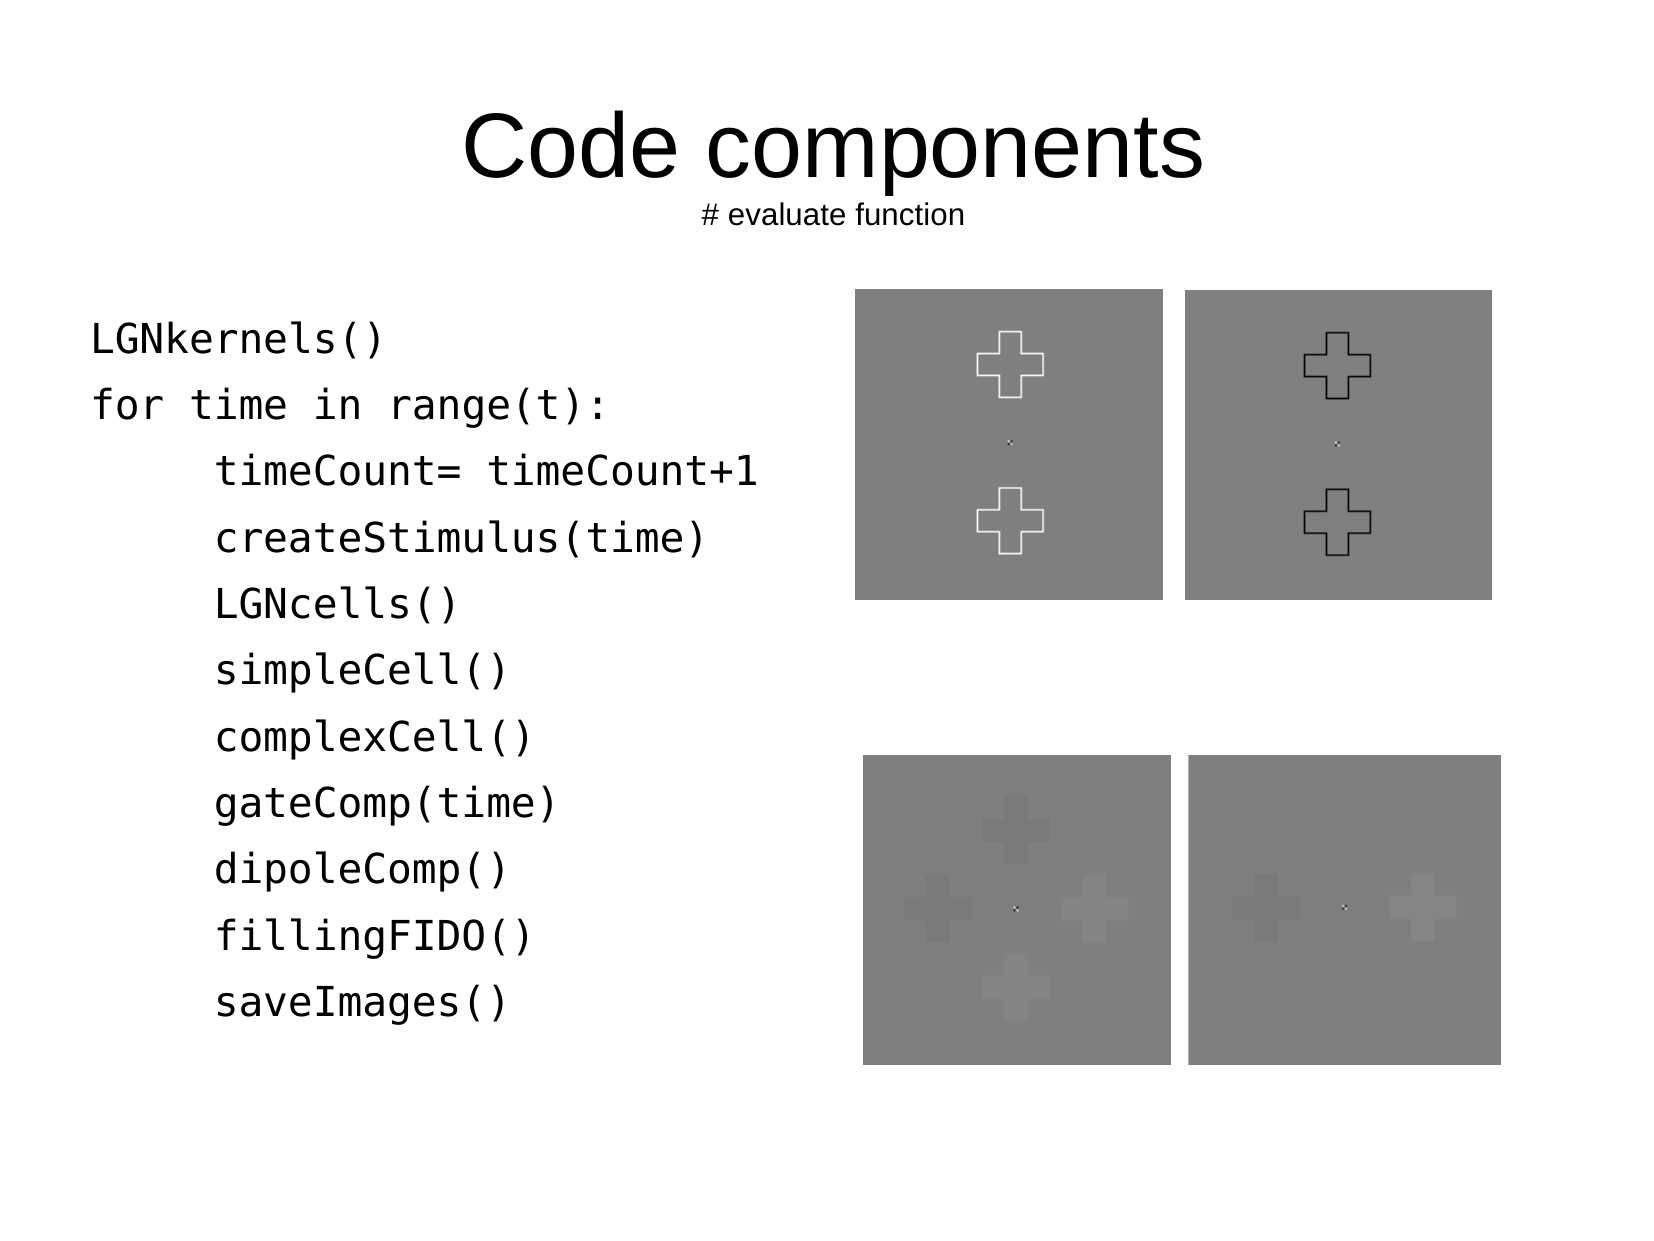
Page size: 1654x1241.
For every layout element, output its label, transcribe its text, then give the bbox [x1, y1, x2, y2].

list LGNkernels() for time in range(t): timeCount= timeCount+1 createStimulus(time) LGNcells() simpleCell() complexCell() gateComp(time) dipoleComp() fillingFIDO() saveImages() [90, 315, 796, 1035]
picture [863, 755, 1171, 1066]
picture [1187, 755, 1501, 1066]
picture [1185, 290, 1492, 601]
title Code components # evaluate function [90, 60, 1578, 268]
picture [855, 289, 1163, 601]
